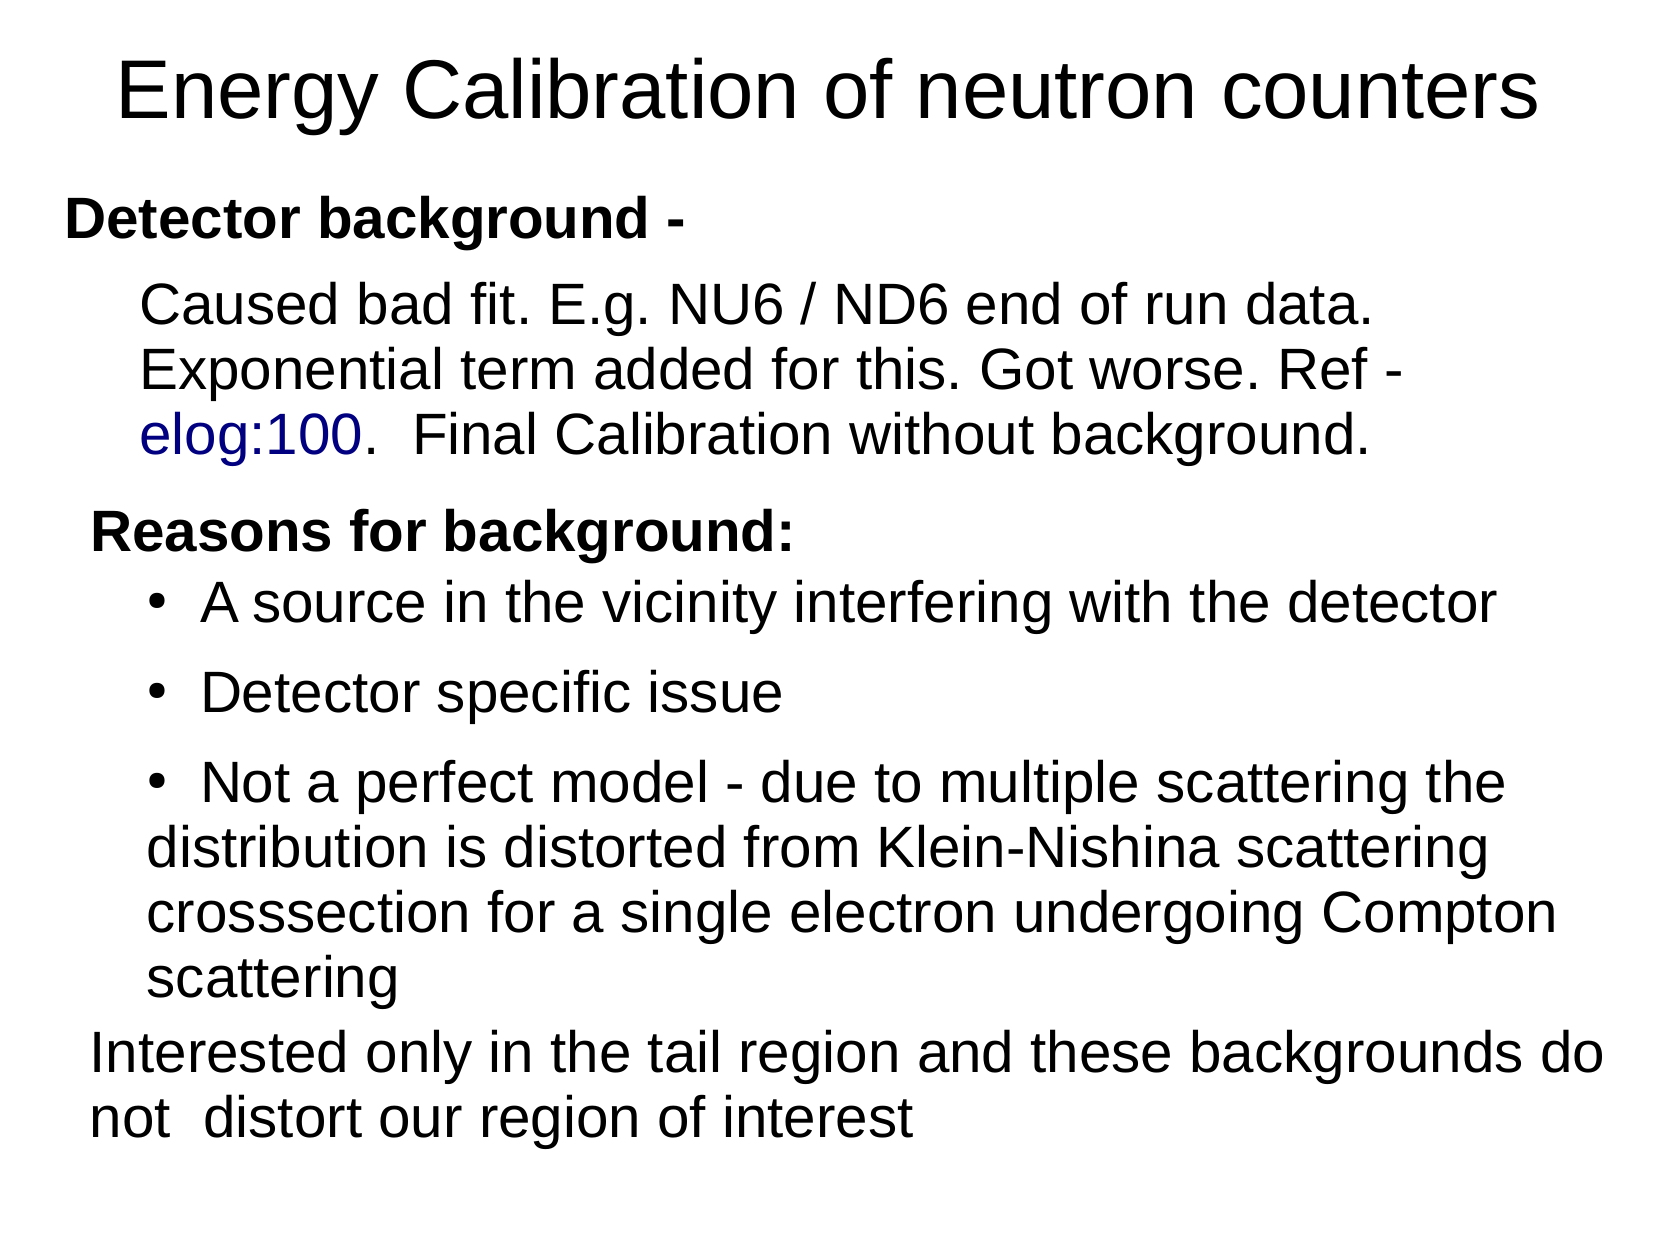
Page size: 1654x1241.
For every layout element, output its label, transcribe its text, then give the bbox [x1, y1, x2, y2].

text_box Energy Calibration of neutron counters [100, 36, 1639, 149]
text_box Interested only in the tail region and these backgrounds do not distort our region of interest [75, 1012, 1654, 1158]
text_box Reasons for background: [75, 491, 863, 572]
text_box Caused bad fit. E.g. NU6 / ND6 end of run data. Exponential term added for this. Got worse. Ref - elog:100. Final Calibration without background. [124, 264, 1637, 562]
text_box A source in the vicinity interfering with the detector Detector specific issue Not a perfect model - due to multiple scattering the distribution is distorted from Klein-Nishina scattering crosssection for a single electron undergoing Compton scattering [131, 562, 1654, 1012]
text_box Detector background - [49, 178, 871, 293]
